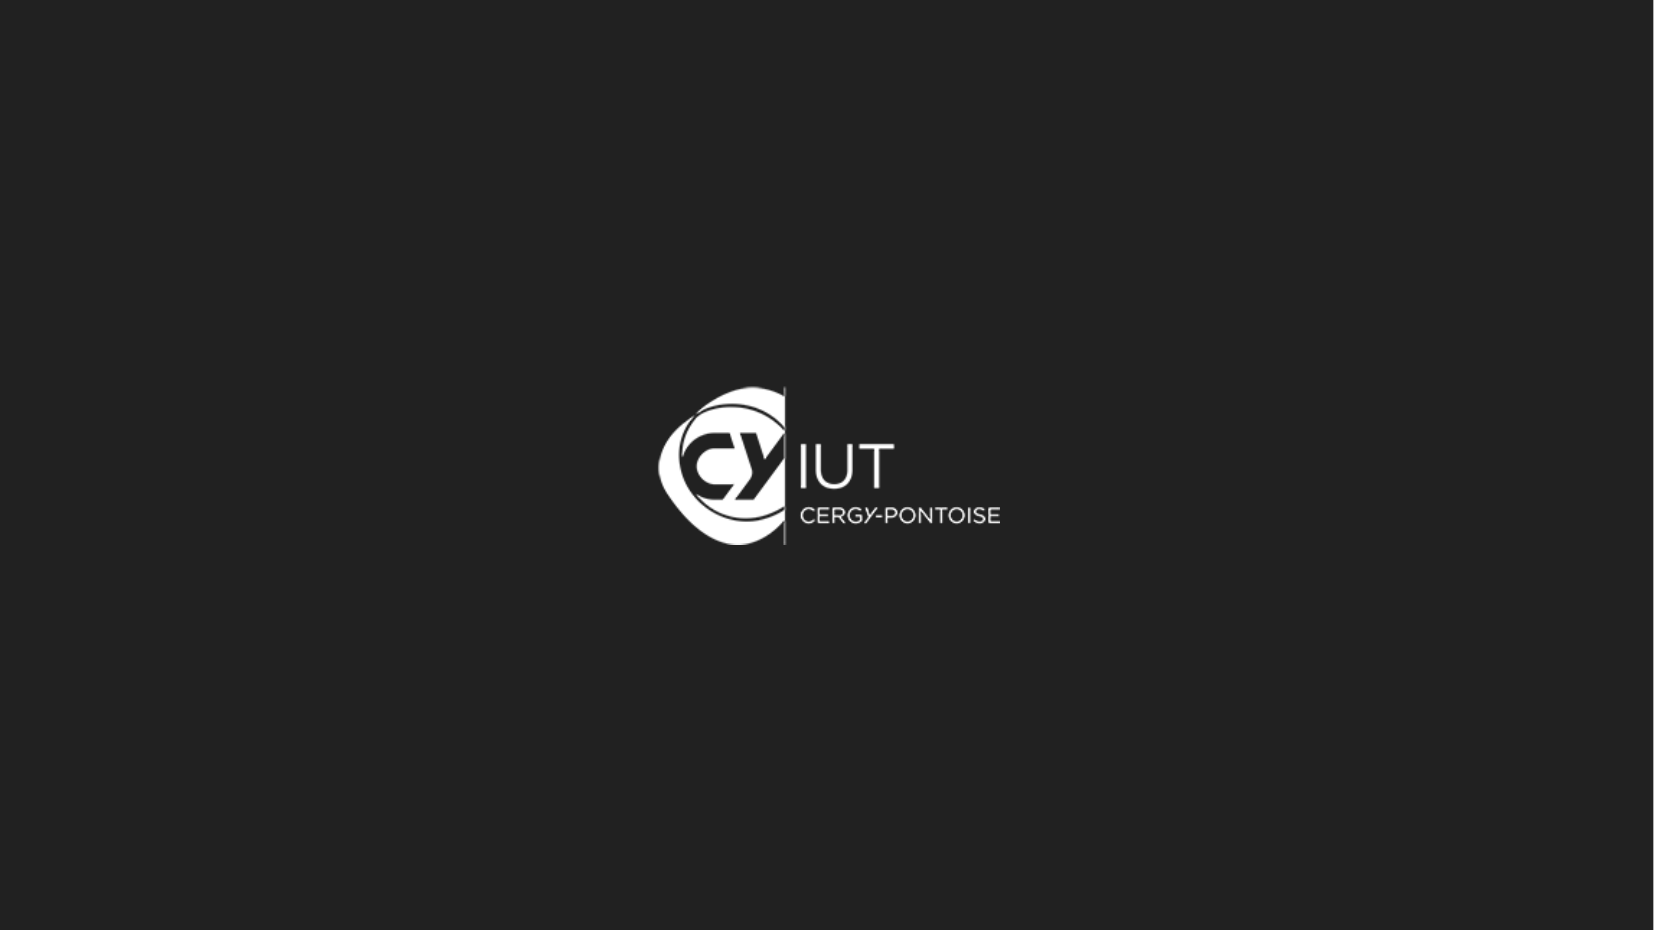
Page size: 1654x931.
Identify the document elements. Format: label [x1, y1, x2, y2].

picture [654, 385, 1000, 545]
